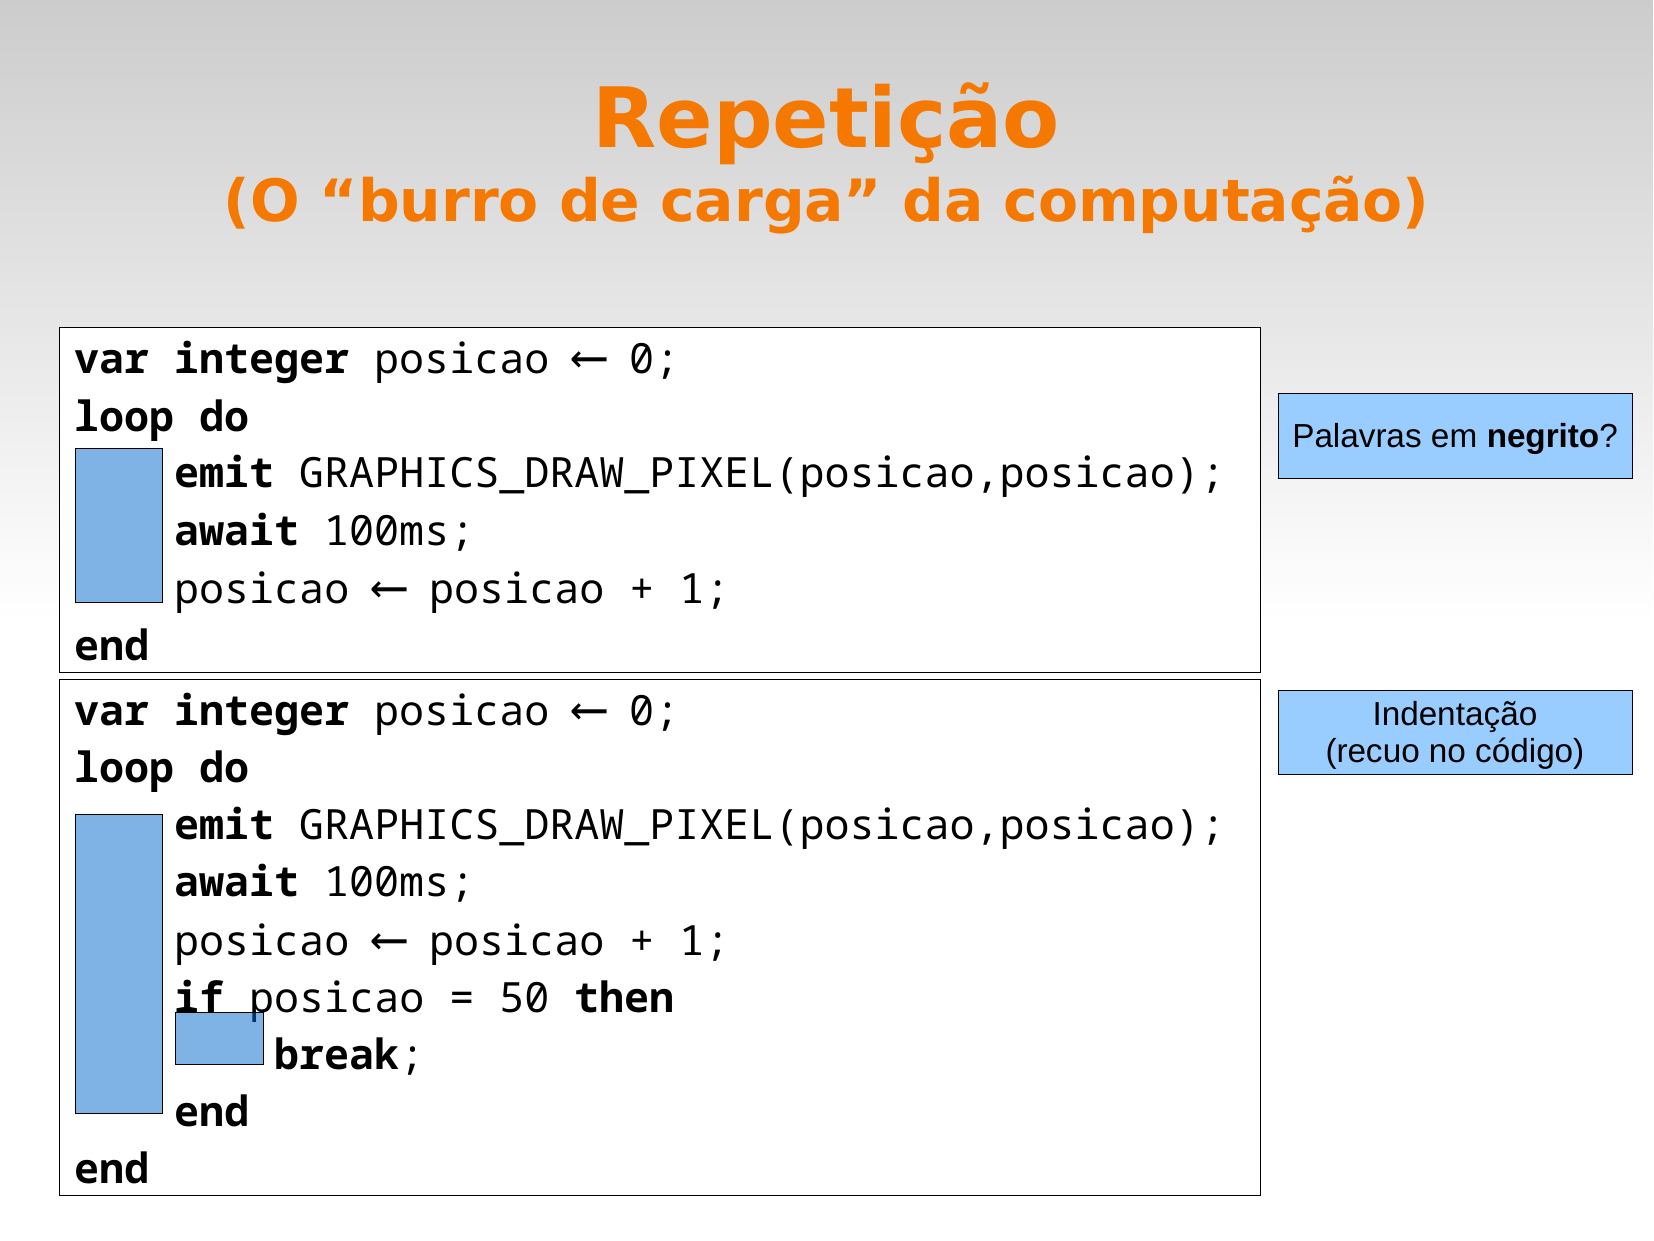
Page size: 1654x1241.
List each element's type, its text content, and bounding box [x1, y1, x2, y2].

text_box Indentação (recuo no código) [1278, 690, 1633, 775]
text_box Palavras em negrito? [1278, 393, 1633, 479]
text_box var integer posicao ⟵ 0; loop do emit GRAPHICS_DRAW_PIXEL(posicao,posicao); await 100ms; posicao ⟵ posicao + 1; if posicao = 50 then break; end end [59, 704, 1261, 1171]
text_box [75, 448, 163, 603]
text_box [175, 1012, 264, 1065]
title Repetição (O “burro de carga” da computação) [82, 49, 1571, 257]
text_box [75, 814, 163, 1114]
text_box var integer posicao ⟵ 0; loop do emit GRAPHICS_DRAW_PIXEL(posicao,posicao); await 100ms; posicao ⟵ posicao + 1; end [59, 337, 1261, 663]
